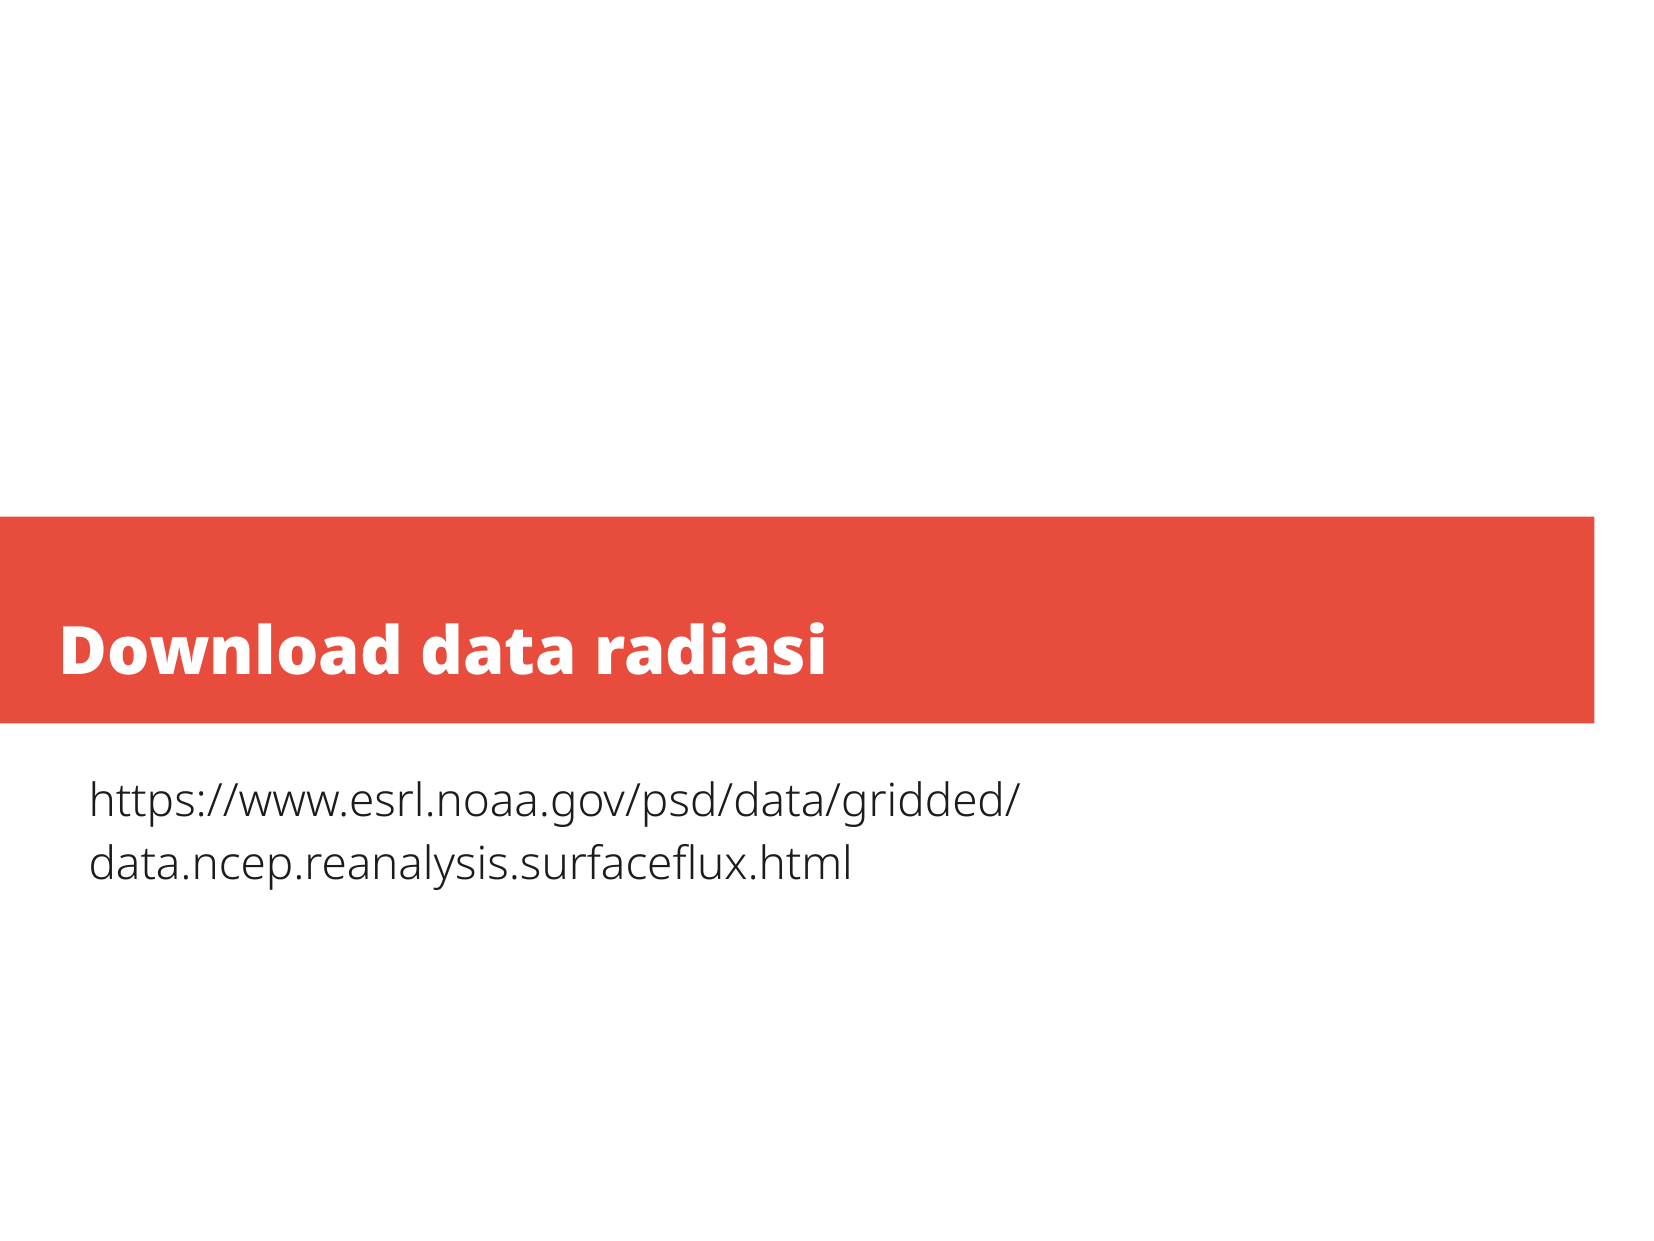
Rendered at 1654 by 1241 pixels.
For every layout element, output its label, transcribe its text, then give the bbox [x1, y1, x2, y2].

title Download data radiasi [59, 546, 1595, 694]
subtitle https://www.esrl.noaa.gov/psd/data/gridded/data.ncep.reanalysis.surfaceflux.html [88, 767, 1595, 1182]
